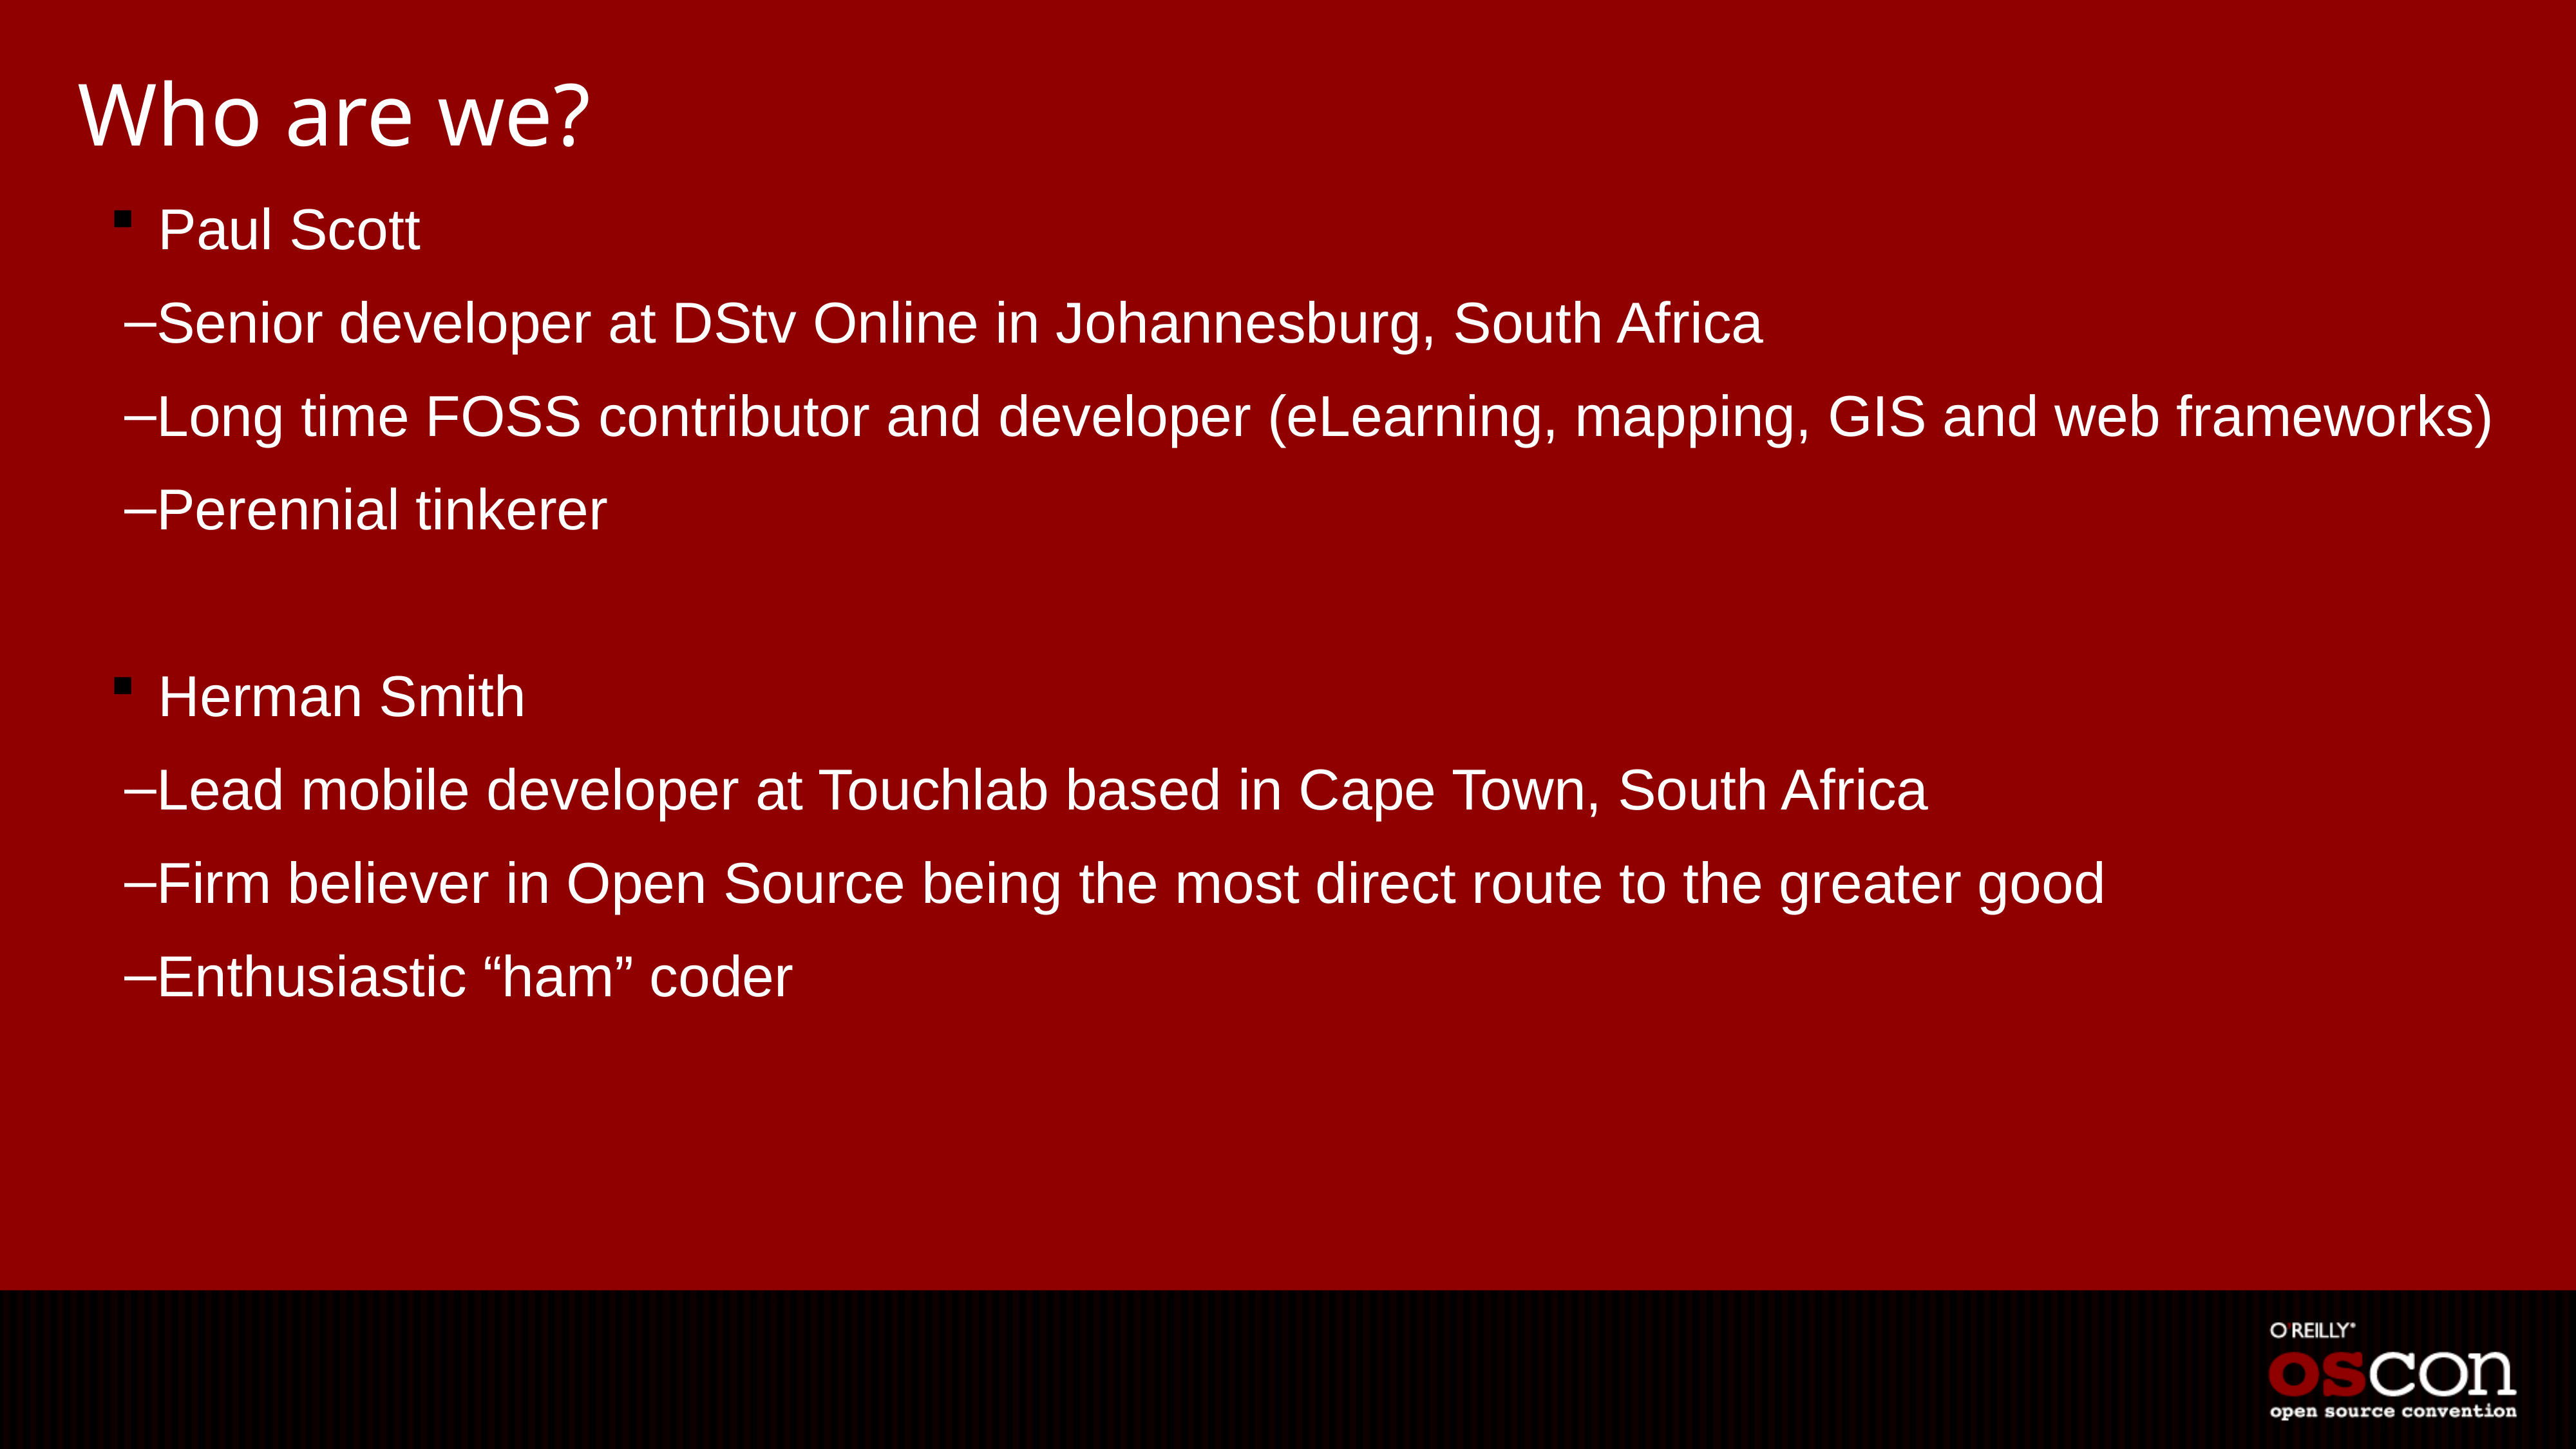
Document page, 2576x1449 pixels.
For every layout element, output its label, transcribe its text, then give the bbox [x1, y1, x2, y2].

title Who are we? [72, 24, 2501, 199]
picture [0, 0, 2576, 1449]
list Paul Scott Senior developer at DStv Online in Johannesburg, South Africa Long time FOSS contributor and developer (eLearning, mapping, GIS and web frameworks) Perennial tinkerer Herman Smith Lead mobile developer at Touchlab based in Cape Town, South Africa Firm believer in Open Source being the most direct route to the greater good Enthusiastic “ham” coder [76, 191, 2505, 1449]
